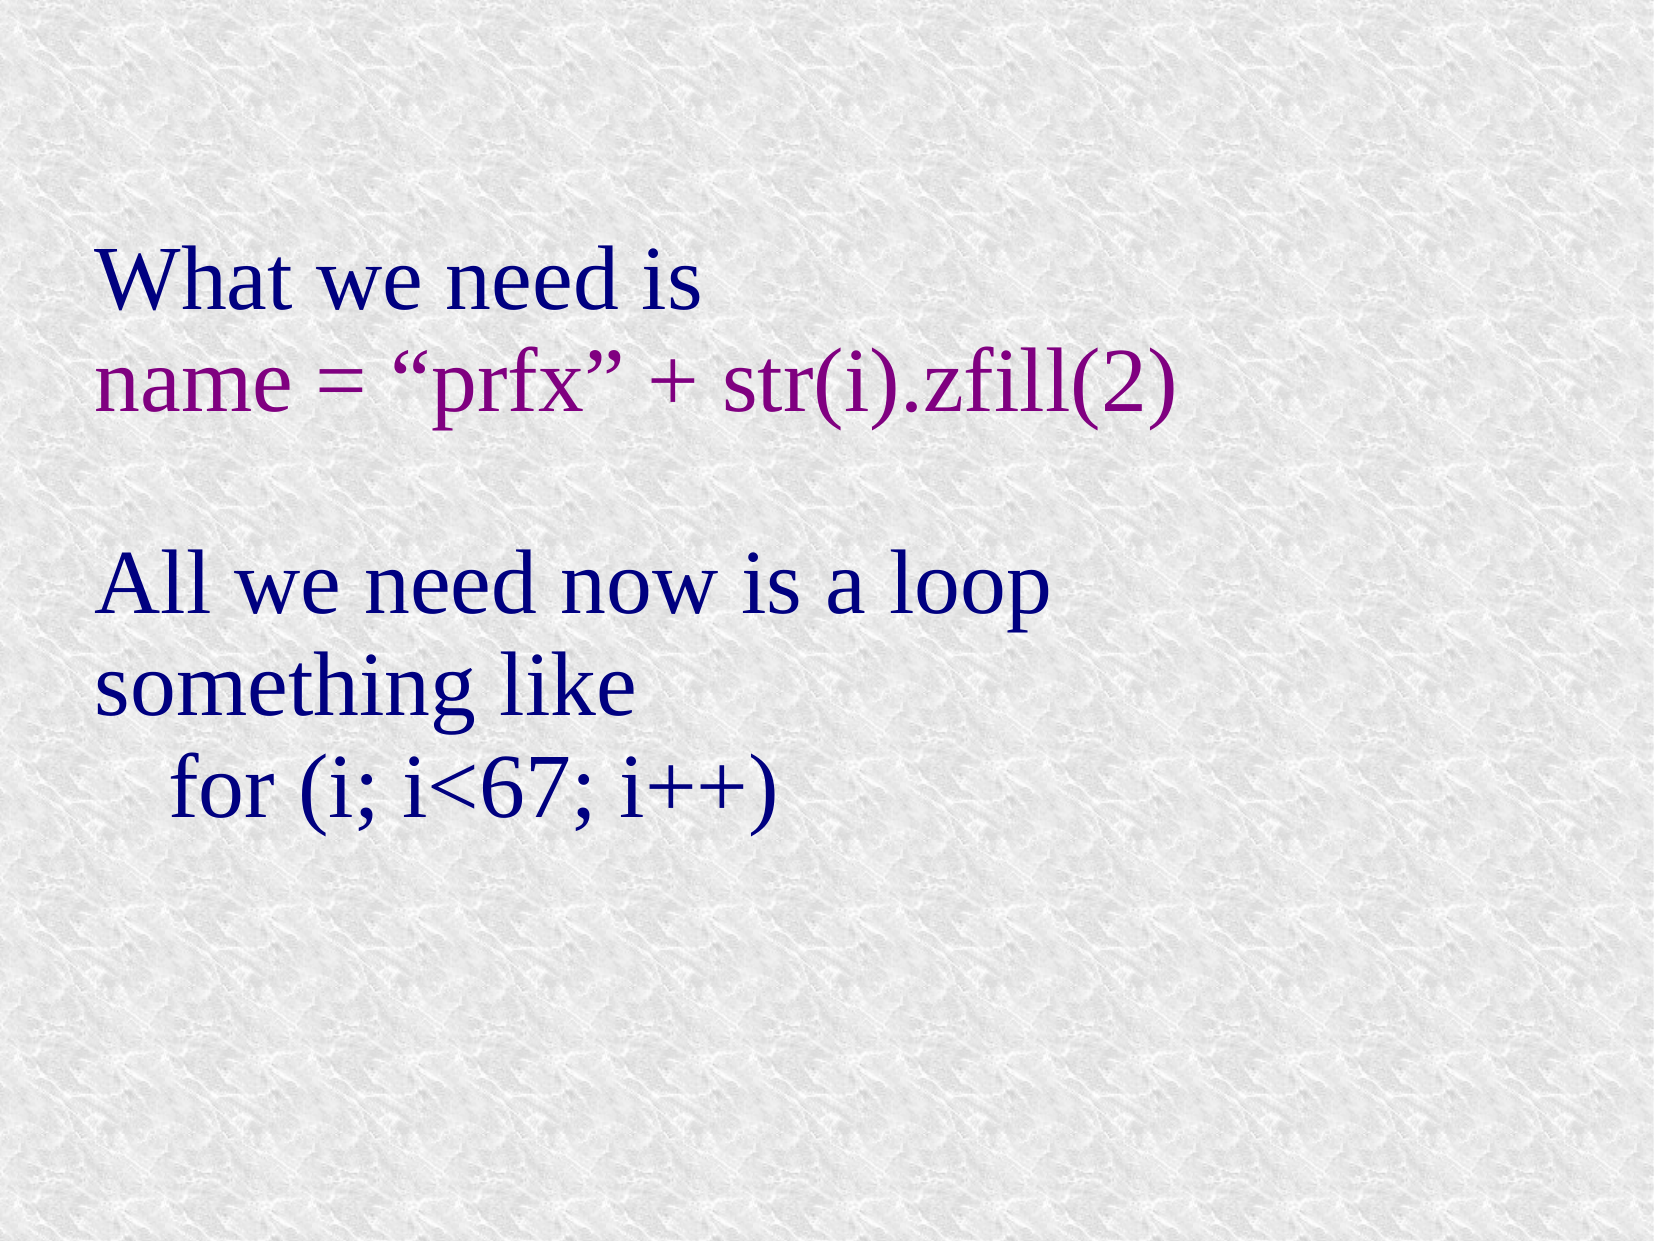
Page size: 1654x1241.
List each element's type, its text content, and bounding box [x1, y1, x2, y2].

picture [0, 0, 1654, 1241]
title What we need is name = “prfx” + str(i).zfill(2) All we need now is a loop something like for (i; i<67; i++) [94, 198, 1507, 867]
